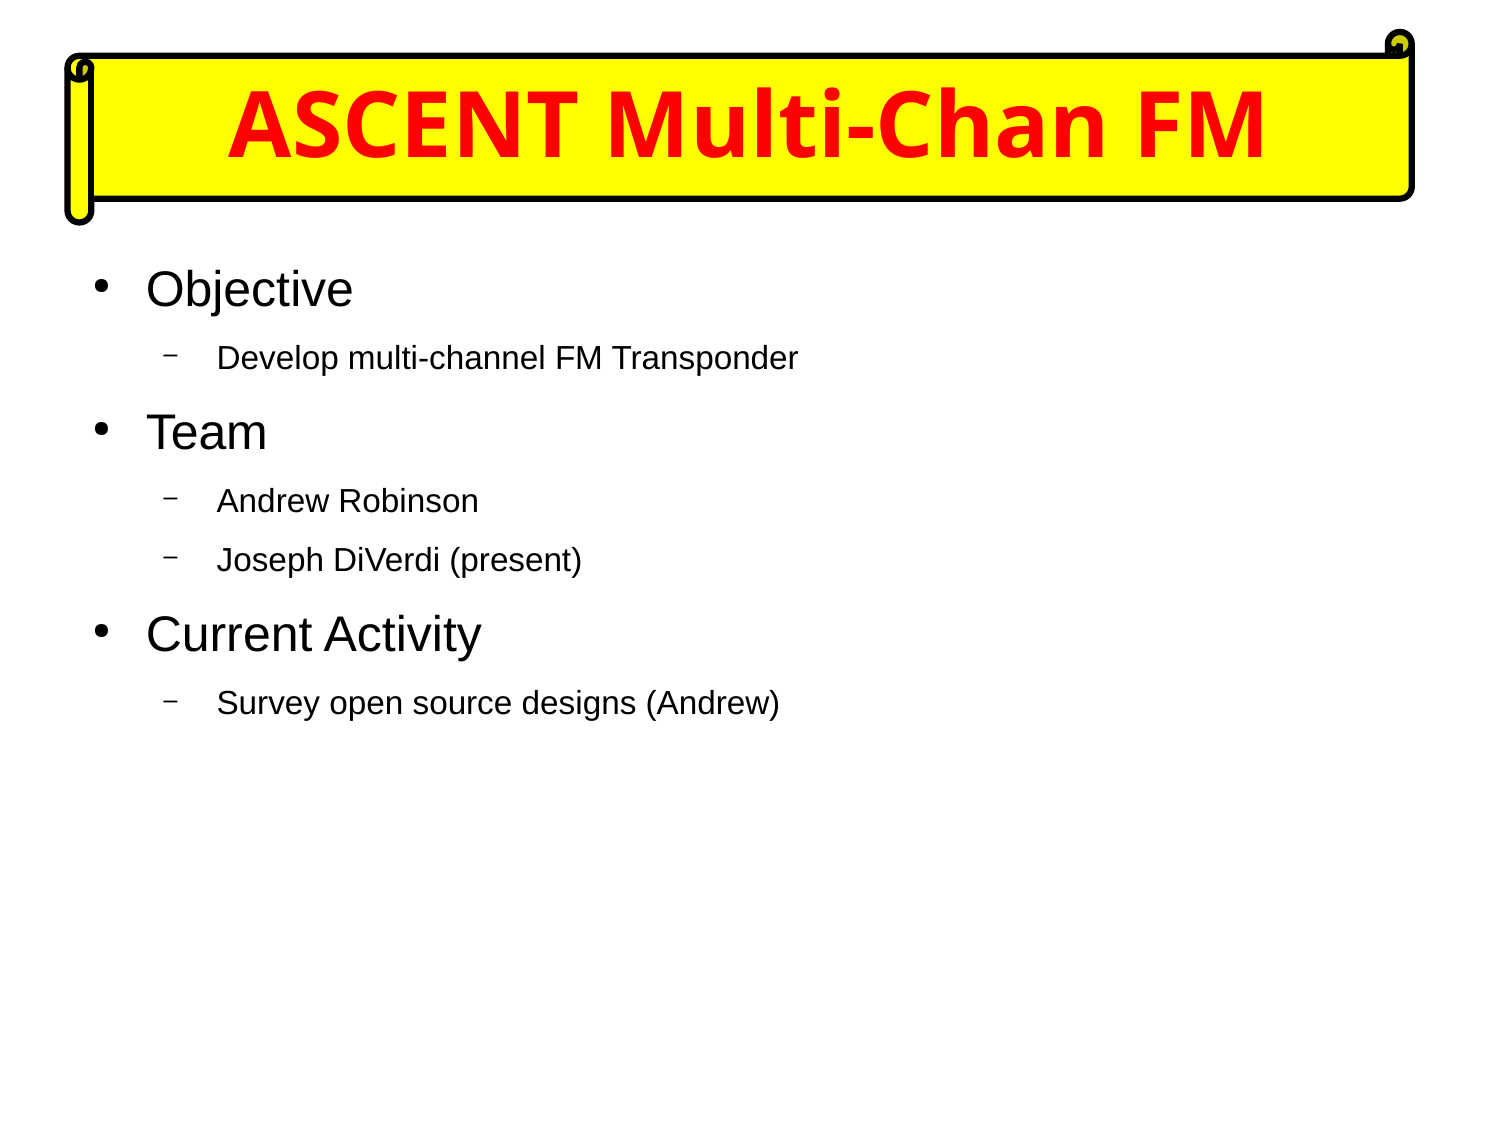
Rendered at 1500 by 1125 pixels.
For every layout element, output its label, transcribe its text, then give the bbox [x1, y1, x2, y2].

list Objective Develop multi-channel FM Transponder Team Andrew Robinson Joseph DiVerdi (present) Current Activity Survey open source designs (Andrew) [75, 263, 1425, 916]
text_box ASCENT Multi-Chan FM [0, 58, 1500, 184]
text_box [67, 184, 1412, 223]
text_box [72, 31, 1412, 58]
